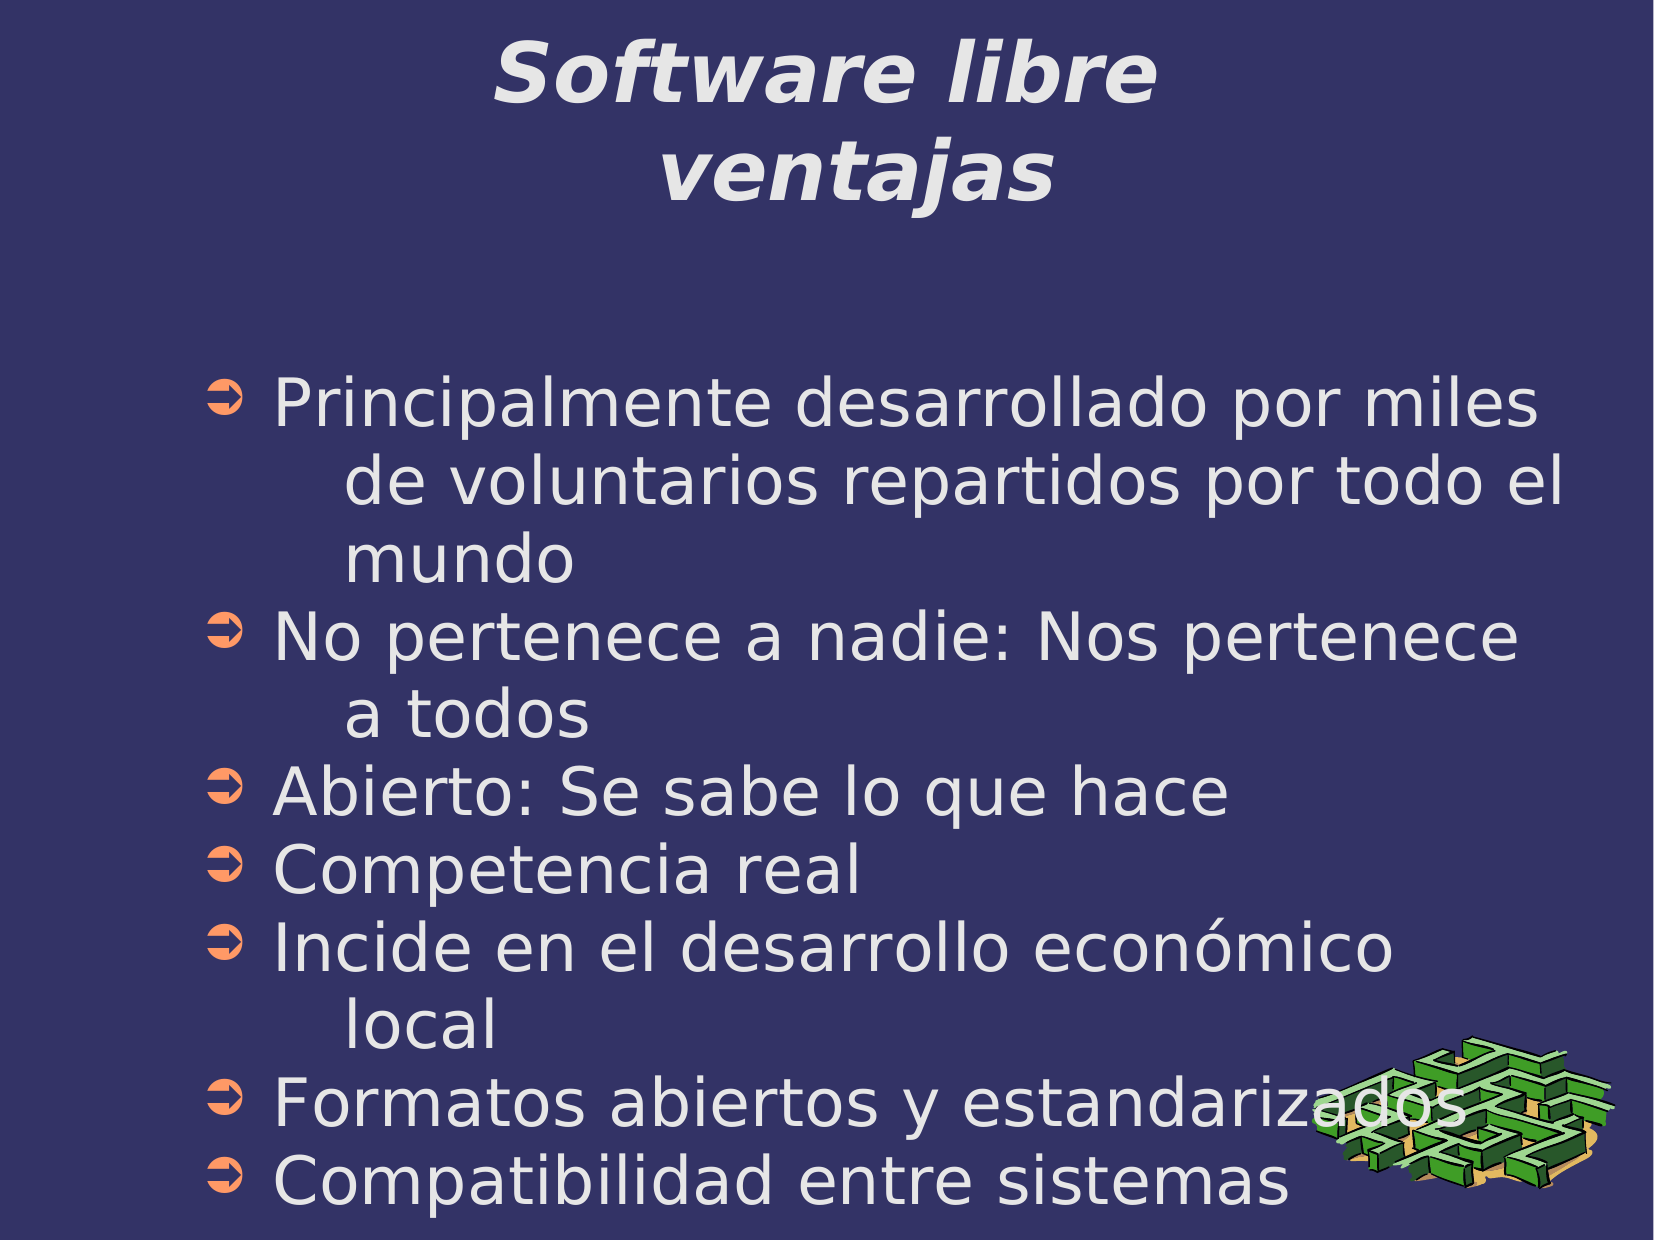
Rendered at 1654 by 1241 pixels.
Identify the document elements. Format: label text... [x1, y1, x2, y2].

title Software libre ventajas [121, 25, 1534, 220]
list Principalmente desarrollado por miles de voluntarios repartidos por todo el mundo No pertenece a nadie: Nos pertenece a todos Abierto: Se sabe lo que hace Competencia real Incide en el desarrollo económico local Formatos abiertos y estandarizados Compatibilidad entre sistemas [178, 364, 1570, 1143]
